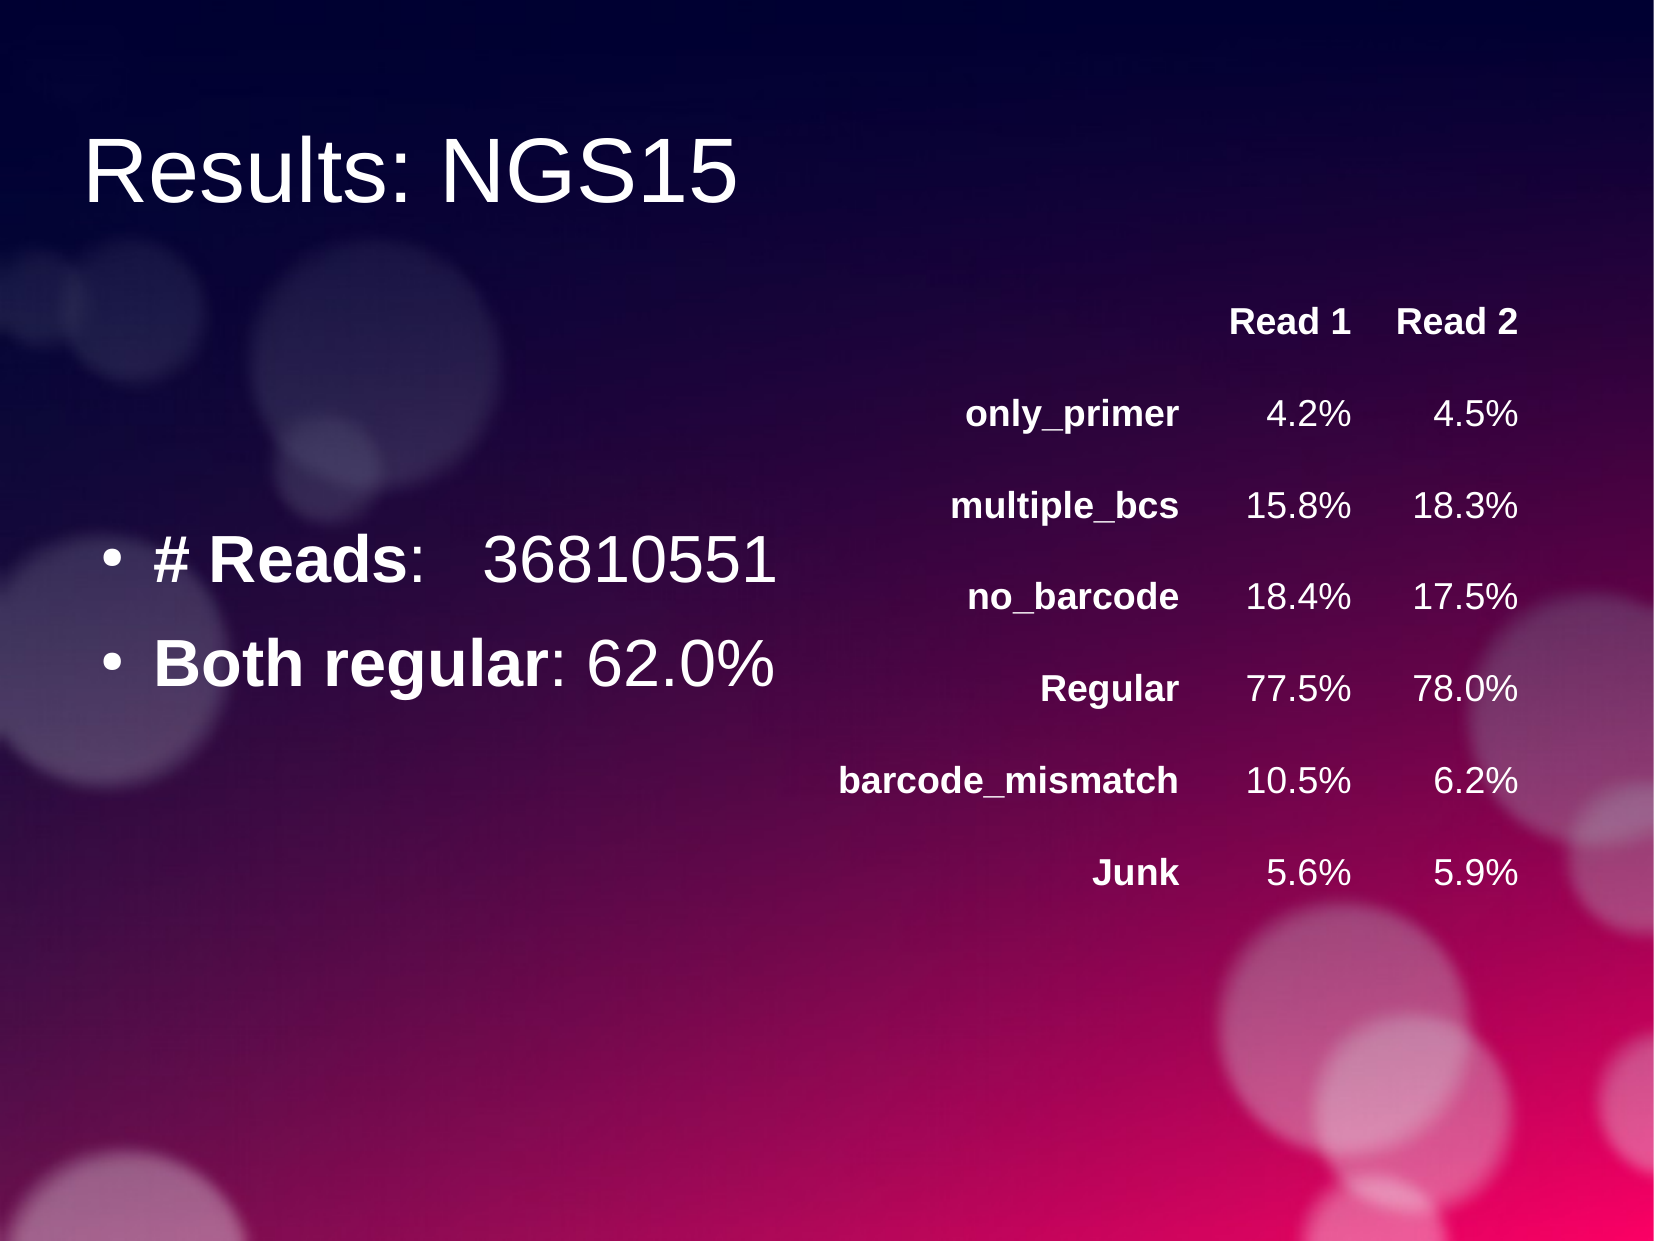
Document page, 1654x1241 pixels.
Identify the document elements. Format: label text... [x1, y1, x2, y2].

table_cell 18.3% [1366, 459, 1533, 551]
table_cell multiple_bcs [803, 459, 1194, 551]
table_cell 78.0% [1366, 643, 1533, 735]
table_header [803, 276, 1194, 368]
table_cell barcode_mismatch [803, 735, 1194, 826]
picture [0, 0, 1654, 1241]
table_cell 5.6% [1194, 826, 1366, 918]
table_cell 6.2% [1366, 735, 1533, 826]
table_cell 17.5% [1366, 551, 1533, 643]
list # Reads: 36810551 Both regular: 62.0% [82, 522, 803, 756]
table_cell Regular [803, 643, 1194, 735]
table_cell 5.9% [1366, 826, 1533, 918]
table_cell only_primer [803, 368, 1194, 459]
table_cell 77.5% [1194, 643, 1366, 735]
table_cell 18.4% [1194, 551, 1366, 643]
table_header Read 1 [1194, 276, 1366, 368]
table_header Read 2 [1366, 276, 1533, 368]
table_cell Junk [803, 826, 1194, 918]
table_cell 4.2% [1194, 368, 1366, 459]
table_cell 15.8% [1194, 459, 1366, 551]
table_cell 10.5% [1194, 735, 1366, 826]
title Results: NGS15 [82, 67, 1571, 275]
table_cell no_barcode [803, 551, 1194, 643]
table_cell 4.5% [1366, 368, 1533, 459]
